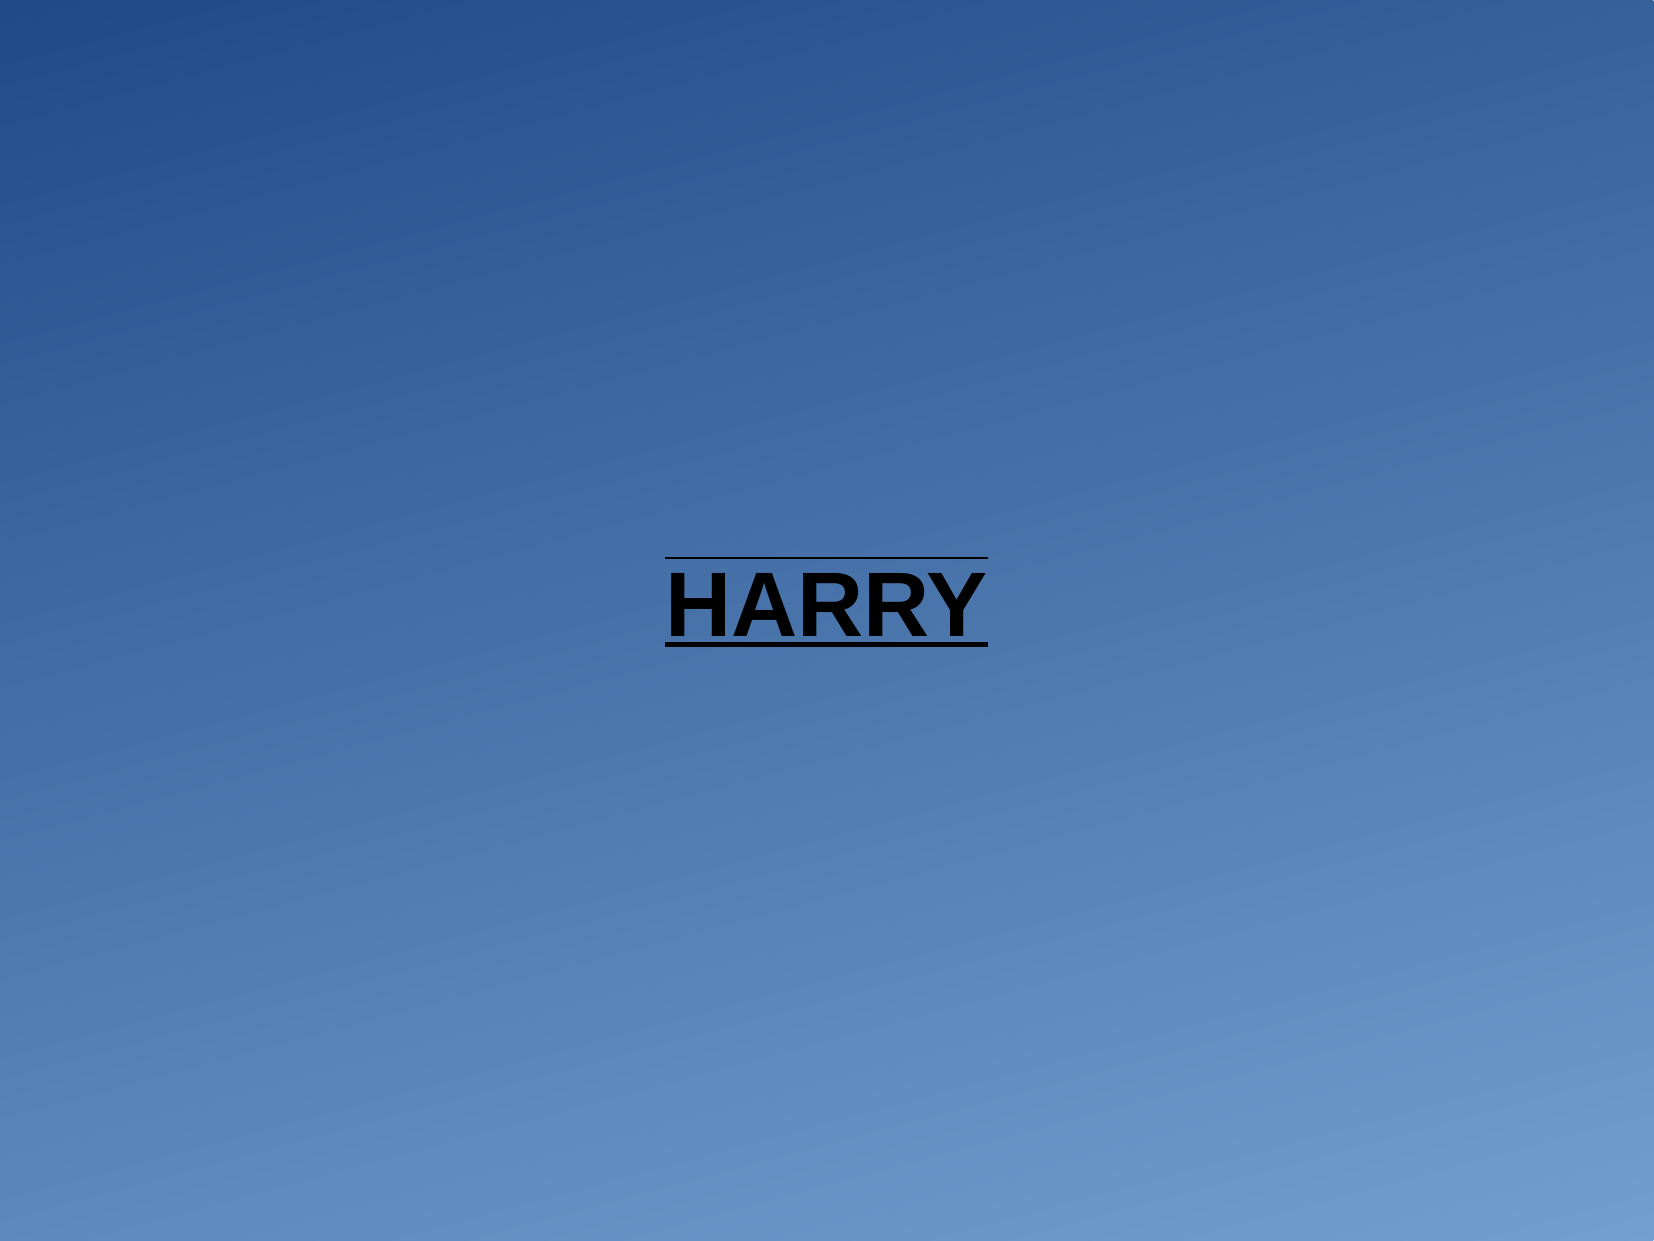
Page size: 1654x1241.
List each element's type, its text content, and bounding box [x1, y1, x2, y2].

title HARRY [82, 501, 1571, 709]
